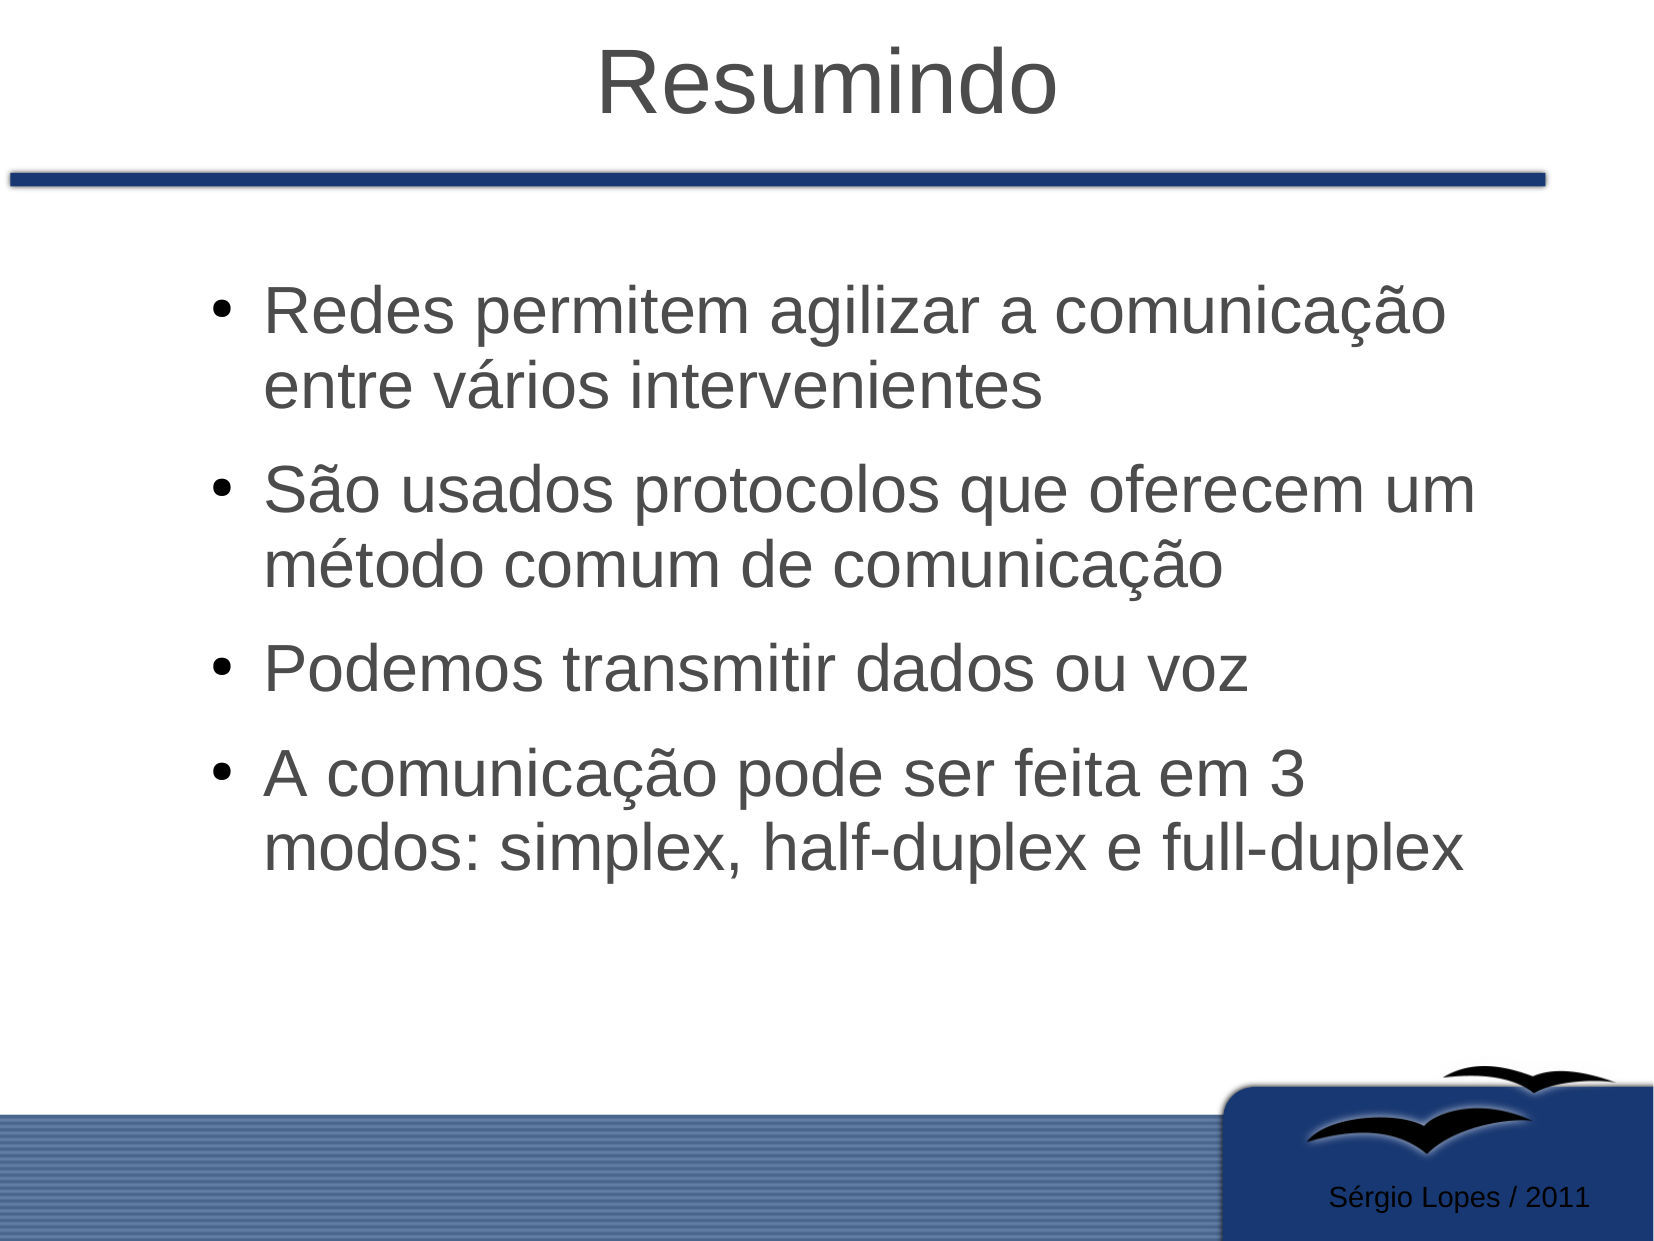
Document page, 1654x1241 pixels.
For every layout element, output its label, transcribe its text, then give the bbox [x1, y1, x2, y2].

list Redes permitem agilizar a comunicação entre vários intervenientes São usados protocolos que oferecem um método comum de comunicação Podemos transmitir dados ou voz A comunicação pode ser feita em 3 modos: simplex, half-duplex e full-duplex [121, 273, 1534, 1056]
picture [0, 0, 1654, 1241]
title Resumindo [121, 0, 1534, 164]
text_box Sérgio Lopes / 2011 [1328, 1181, 1588, 1214]
